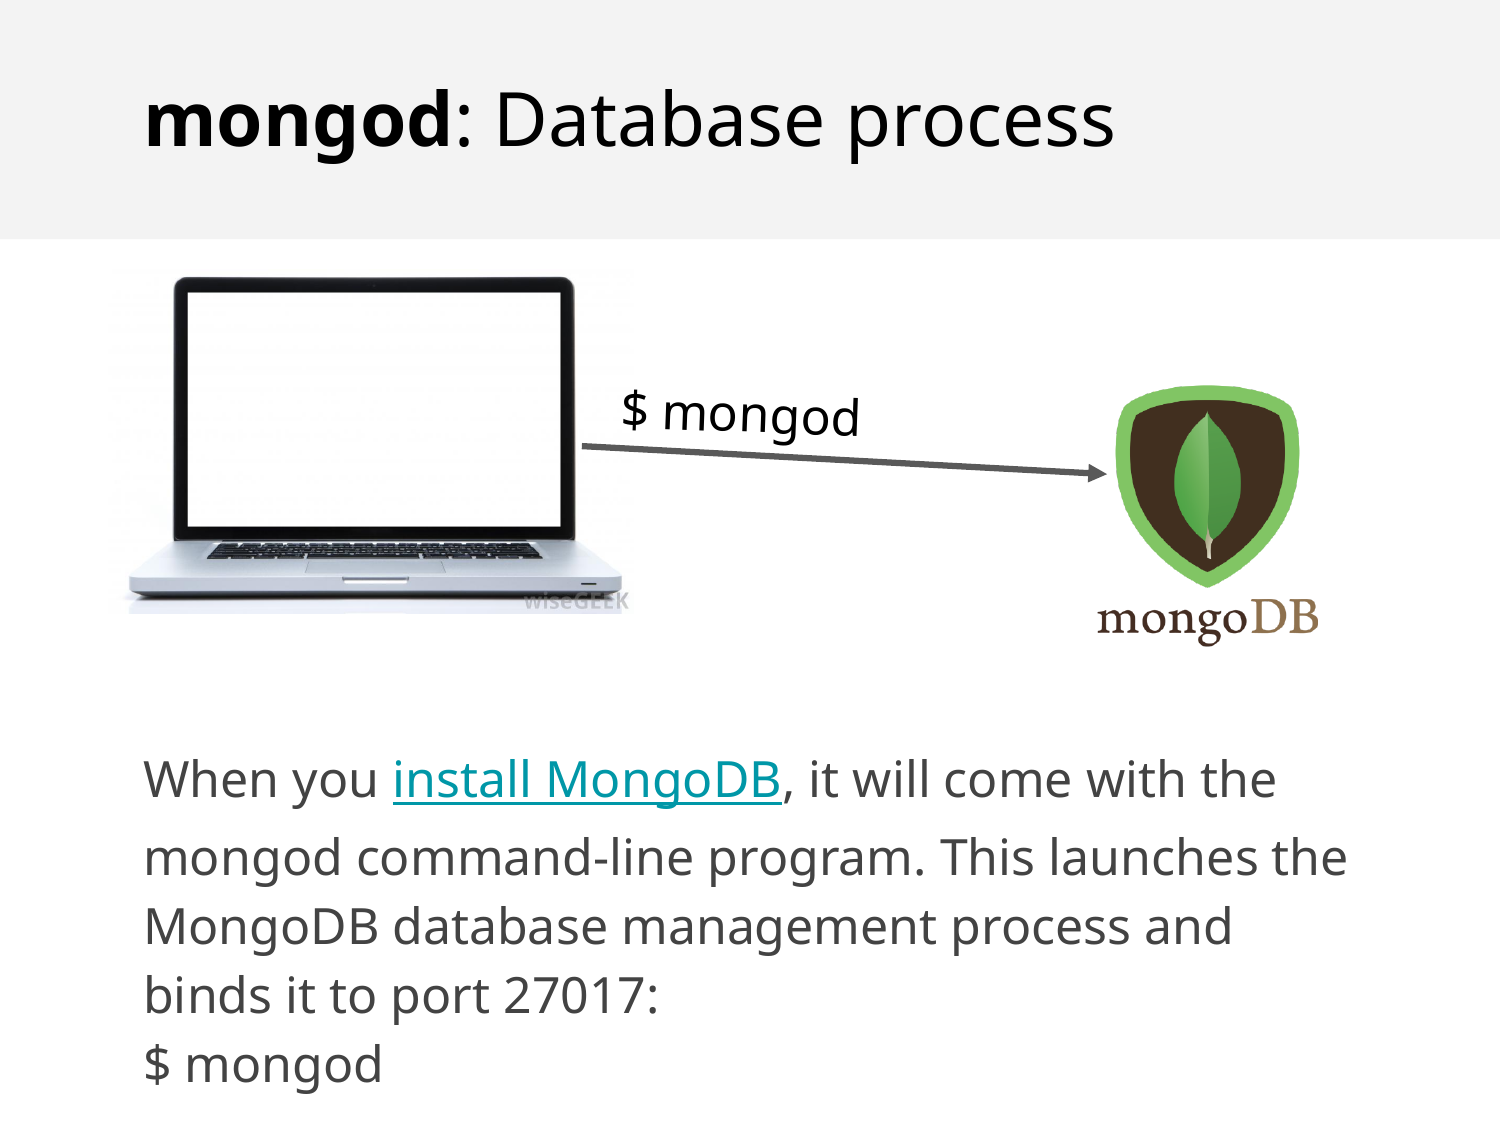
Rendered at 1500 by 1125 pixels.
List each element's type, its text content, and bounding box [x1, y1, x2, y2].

picture [108, 269, 634, 614]
list When you install MongoDB, it will come with the mongod command-line program. This launches the MongoDB database management process and binds it to port 27017: $ mongod [128, 722, 1372, 1026]
title mongod: Database process [128, 56, 1372, 183]
text_box $ mongod [603, 362, 1042, 478]
picture [1063, 347, 1352, 686]
